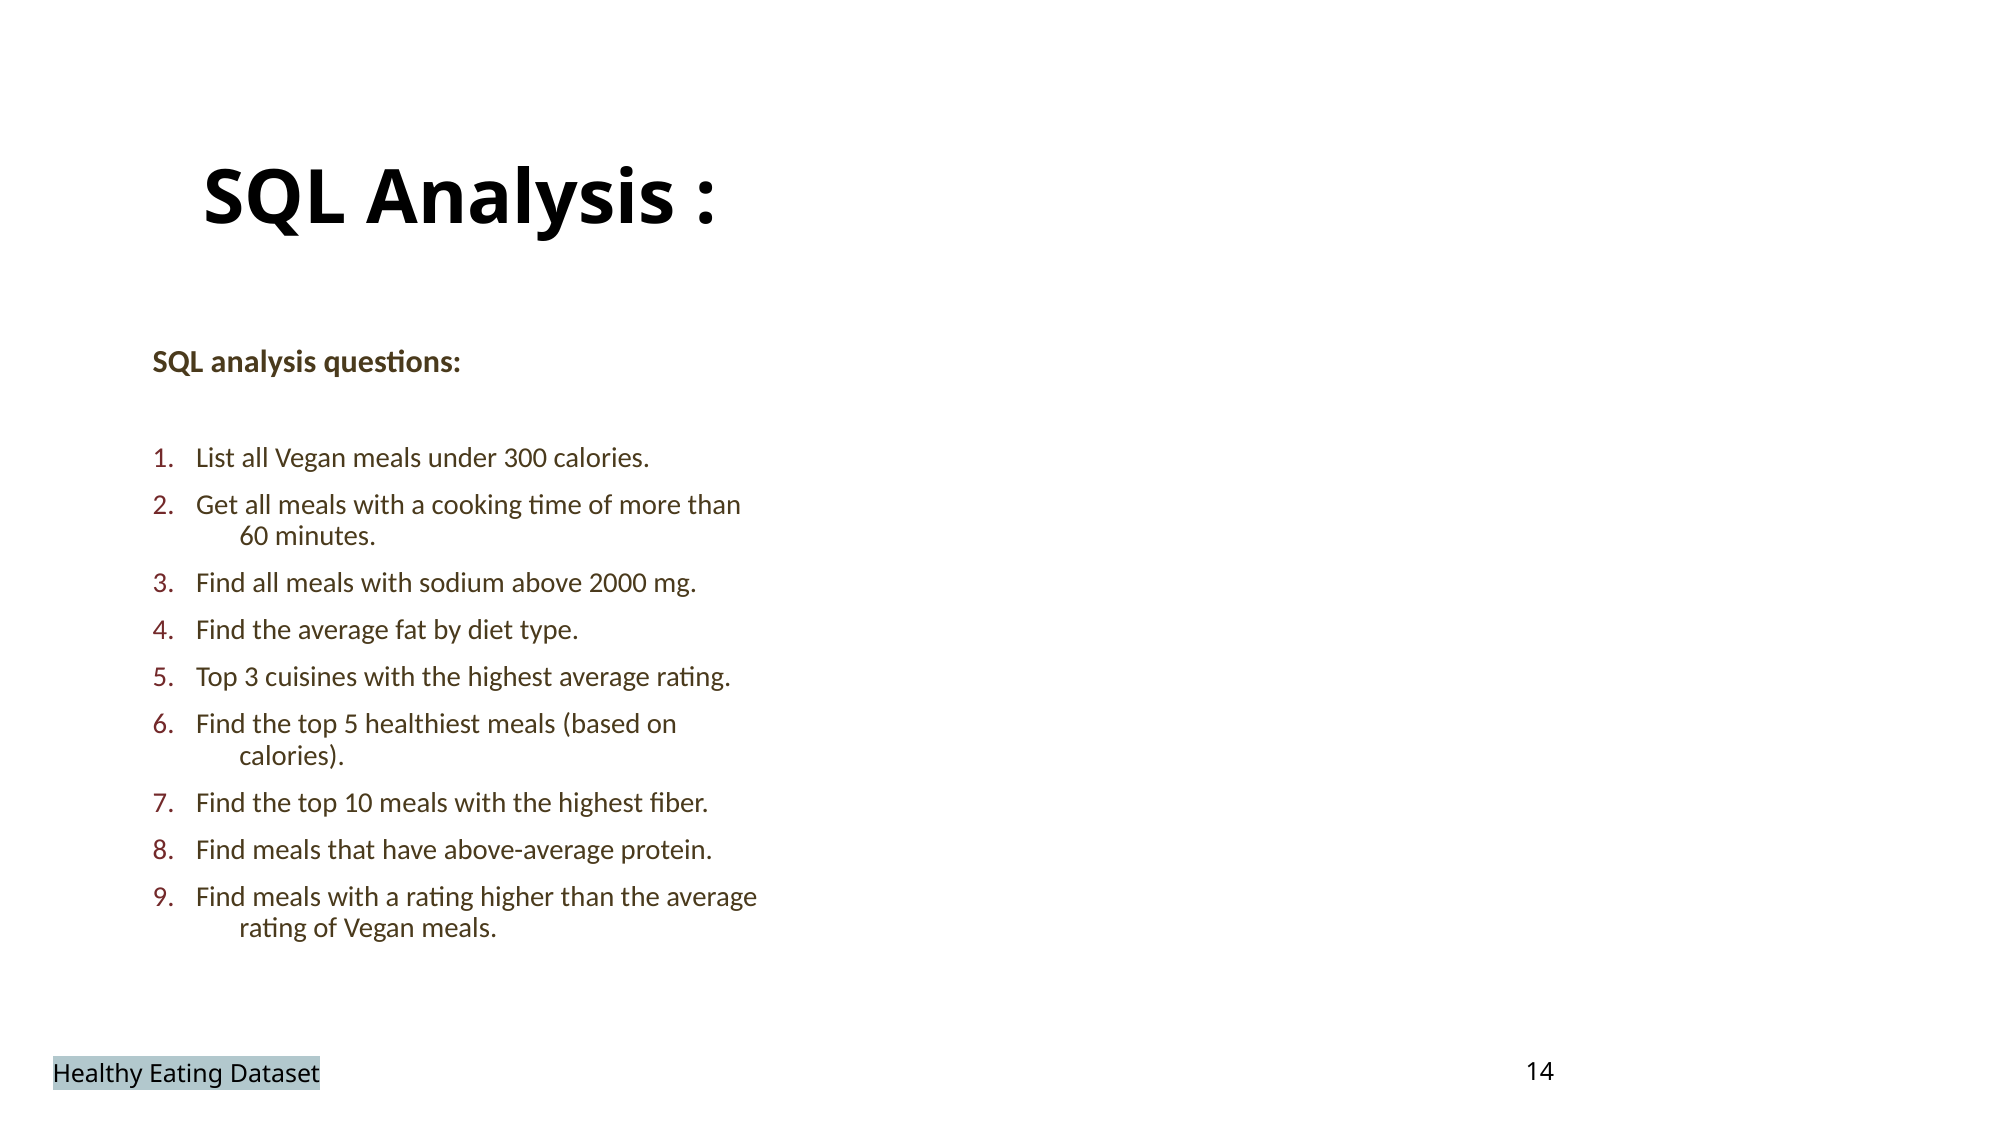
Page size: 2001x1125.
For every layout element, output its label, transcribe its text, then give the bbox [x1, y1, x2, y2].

text_box [1510, 1042, 1961, 1103]
list SQL analysis questions: List all Vegan meals under 300 calories. Get all meals with a cooking time of more than 60 minutes. Find all meals with sodium above 2000 mg. Find the average fat by diet type. Top 3 cuisines with the highest average rating. Find the top 5 healthiest meals (based on calories). Find the top 10 meals with the highest fiber. Find meals that have above-average protein. Find meals with a rating higher than the average rating of Vegan meals. [137, 257, 1961, 963]
title SQL Analysis : [137, 75, 1946, 257]
text_box Healthy Eating Dataset [37, 1042, 713, 1103]
